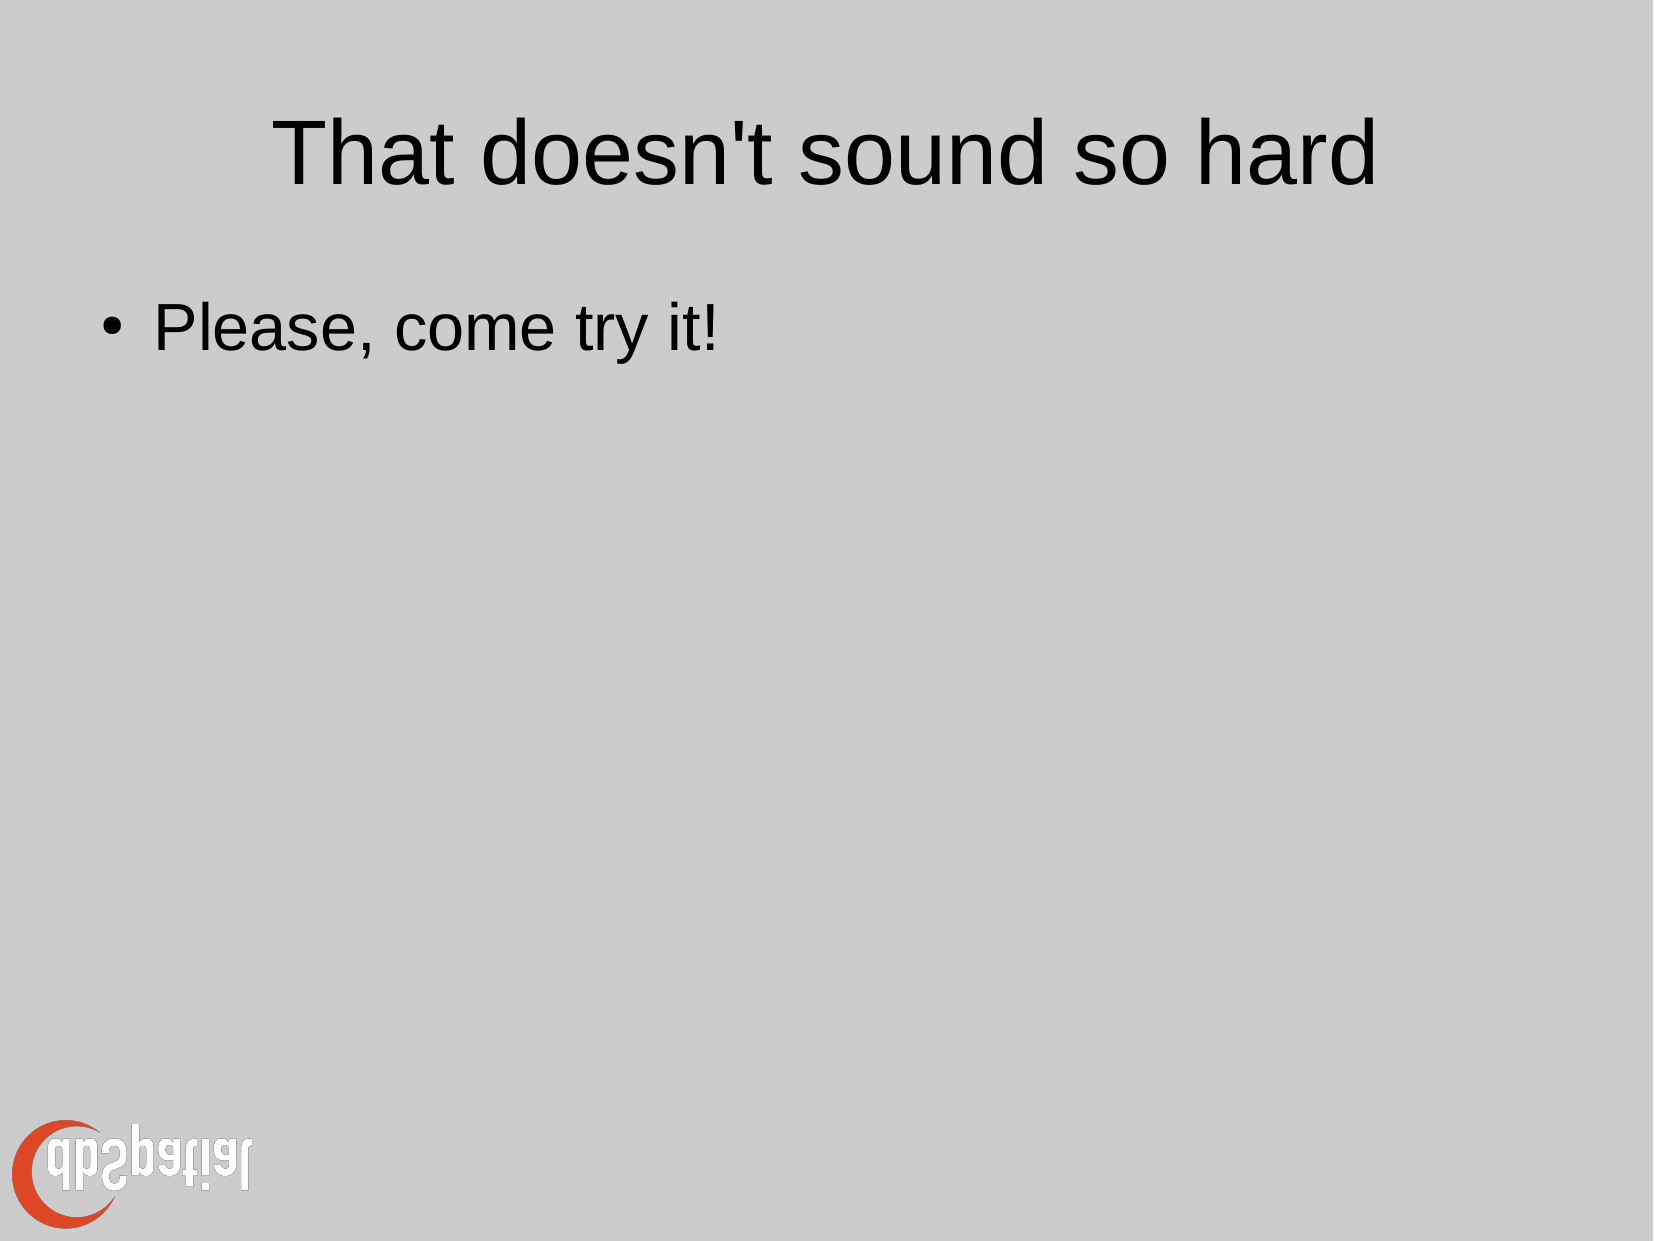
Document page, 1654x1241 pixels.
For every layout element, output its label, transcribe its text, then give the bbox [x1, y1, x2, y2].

list Please, come try it! [82, 290, 1571, 1010]
title That doesn't sound so hard [82, 49, 1571, 257]
picture [9, 1118, 255, 1231]
